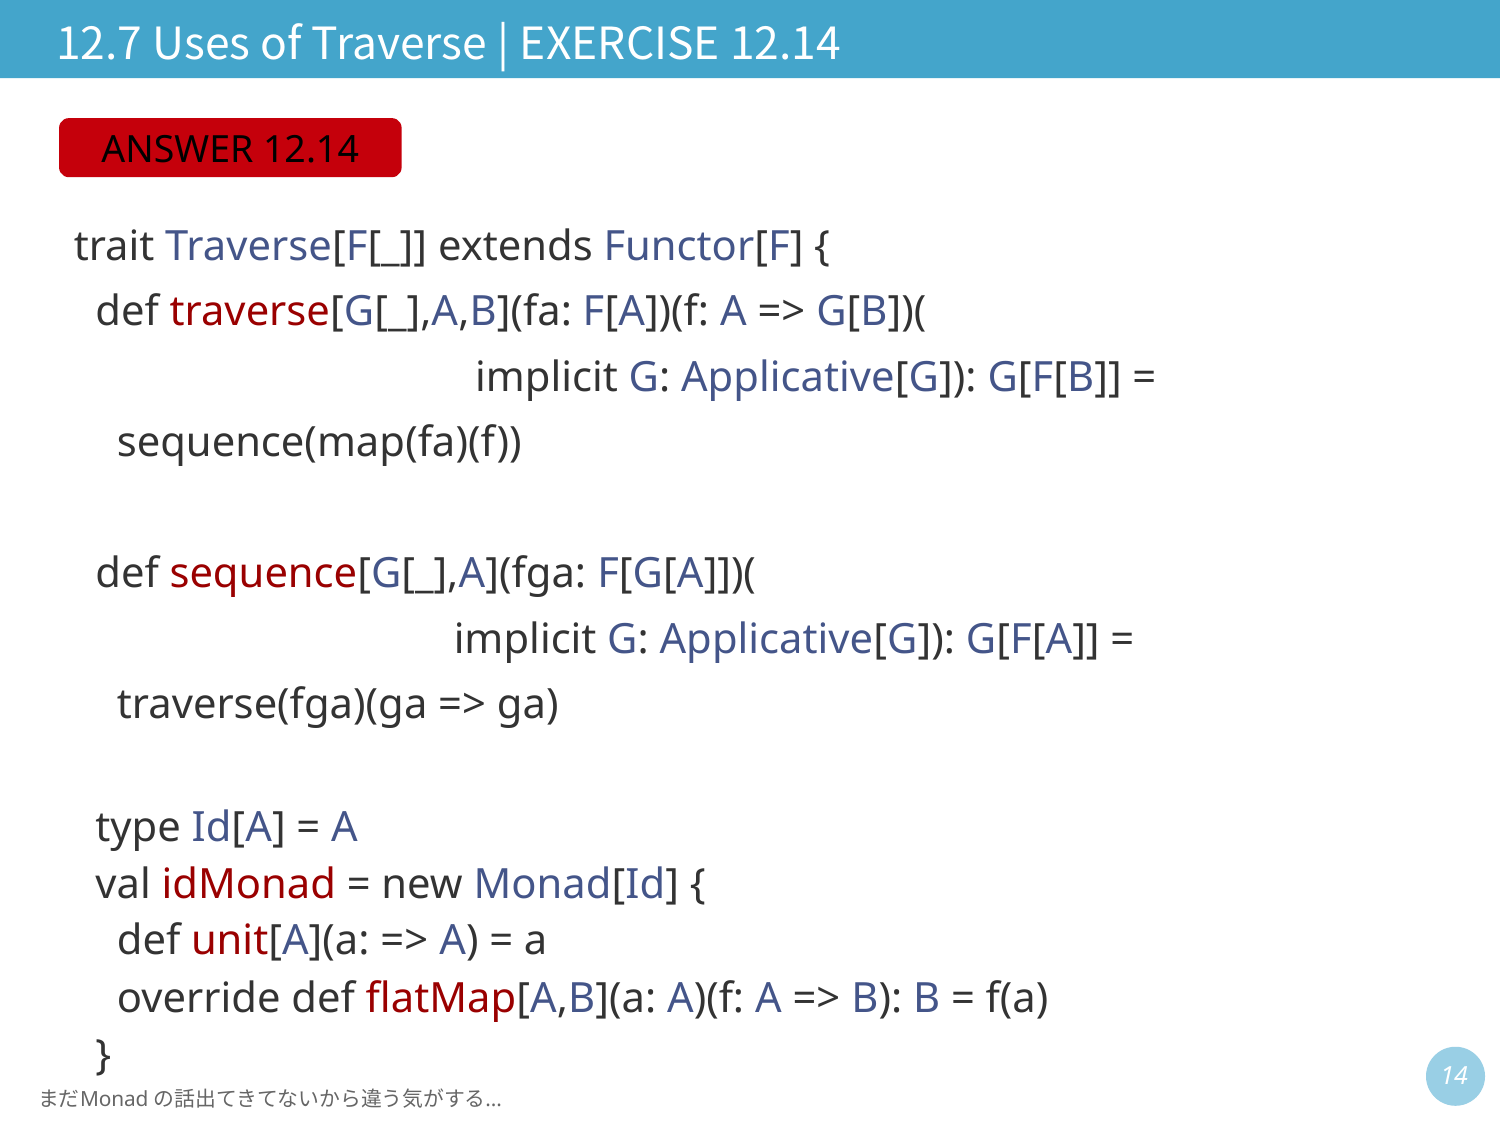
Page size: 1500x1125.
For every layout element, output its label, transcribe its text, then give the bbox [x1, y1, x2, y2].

slide_number <number> [1424, 1046, 1484, 1107]
text_box ANSWER 12.14 [59, 118, 402, 178]
text_box まだMonad の話出てきてないから違う気がする... [23, 1074, 1264, 1113]
title 12.7 Uses of Traverse | EXERCISE 12.14 [41, 7, 1392, 76]
text_box trait Traverse[F[_]] extends Functor[F] { def traverse[G[_],A,B](fa: F[A])(f: A => G[B])( implicit G: Applicative[G]): G[F[B]] = sequence(map(fa)(f)) def sequence[G[_],A](fga: F[G[A]])( implicit G: Applicative[G]): G[F[A]] = traverse(fga)(ga => ga) type Id[A] = A val idMonad = new Monad[Id] { def unit[A](a: => A) = a override def flatMap[A,B](a: A)(f: A => B): B = f(a) } def map[A,B](fa: F[A])(f: A => B): F[B] = traverse[Id, A, B](fa)(f)(idMonad) } [59, 199, 1418, 1063]
